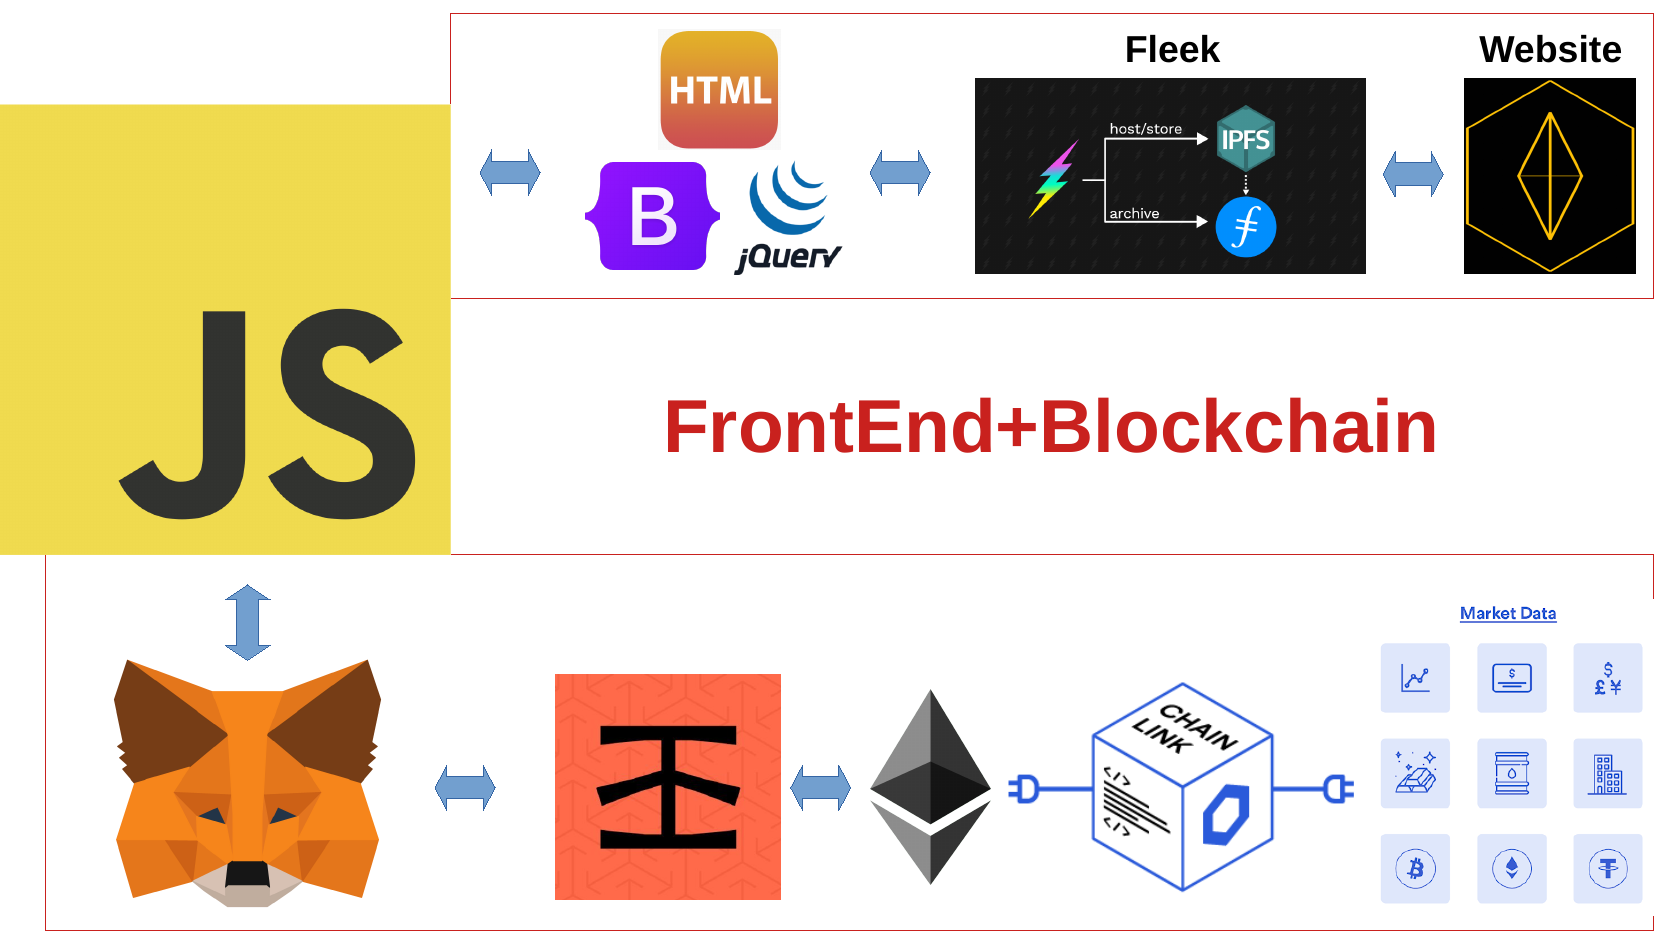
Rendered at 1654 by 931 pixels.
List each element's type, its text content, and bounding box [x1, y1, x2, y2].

text_box Fleek [1110, 21, 1351, 79]
picture [97, 644, 391, 915]
title FrontEnd+Blockchain [450, 298, 1654, 556]
picture [1464, 79, 1636, 274]
picture [585, 29, 856, 286]
picture [555, 674, 781, 900]
picture [975, 78, 1366, 274]
text_box Website [1464, 21, 1649, 79]
picture [1365, 599, 1654, 916]
picture [870, 689, 991, 886]
text_box [45, 555, 1654, 931]
picture [0, 104, 451, 555]
picture [1004, 675, 1362, 900]
text_box [450, 13, 1654, 298]
